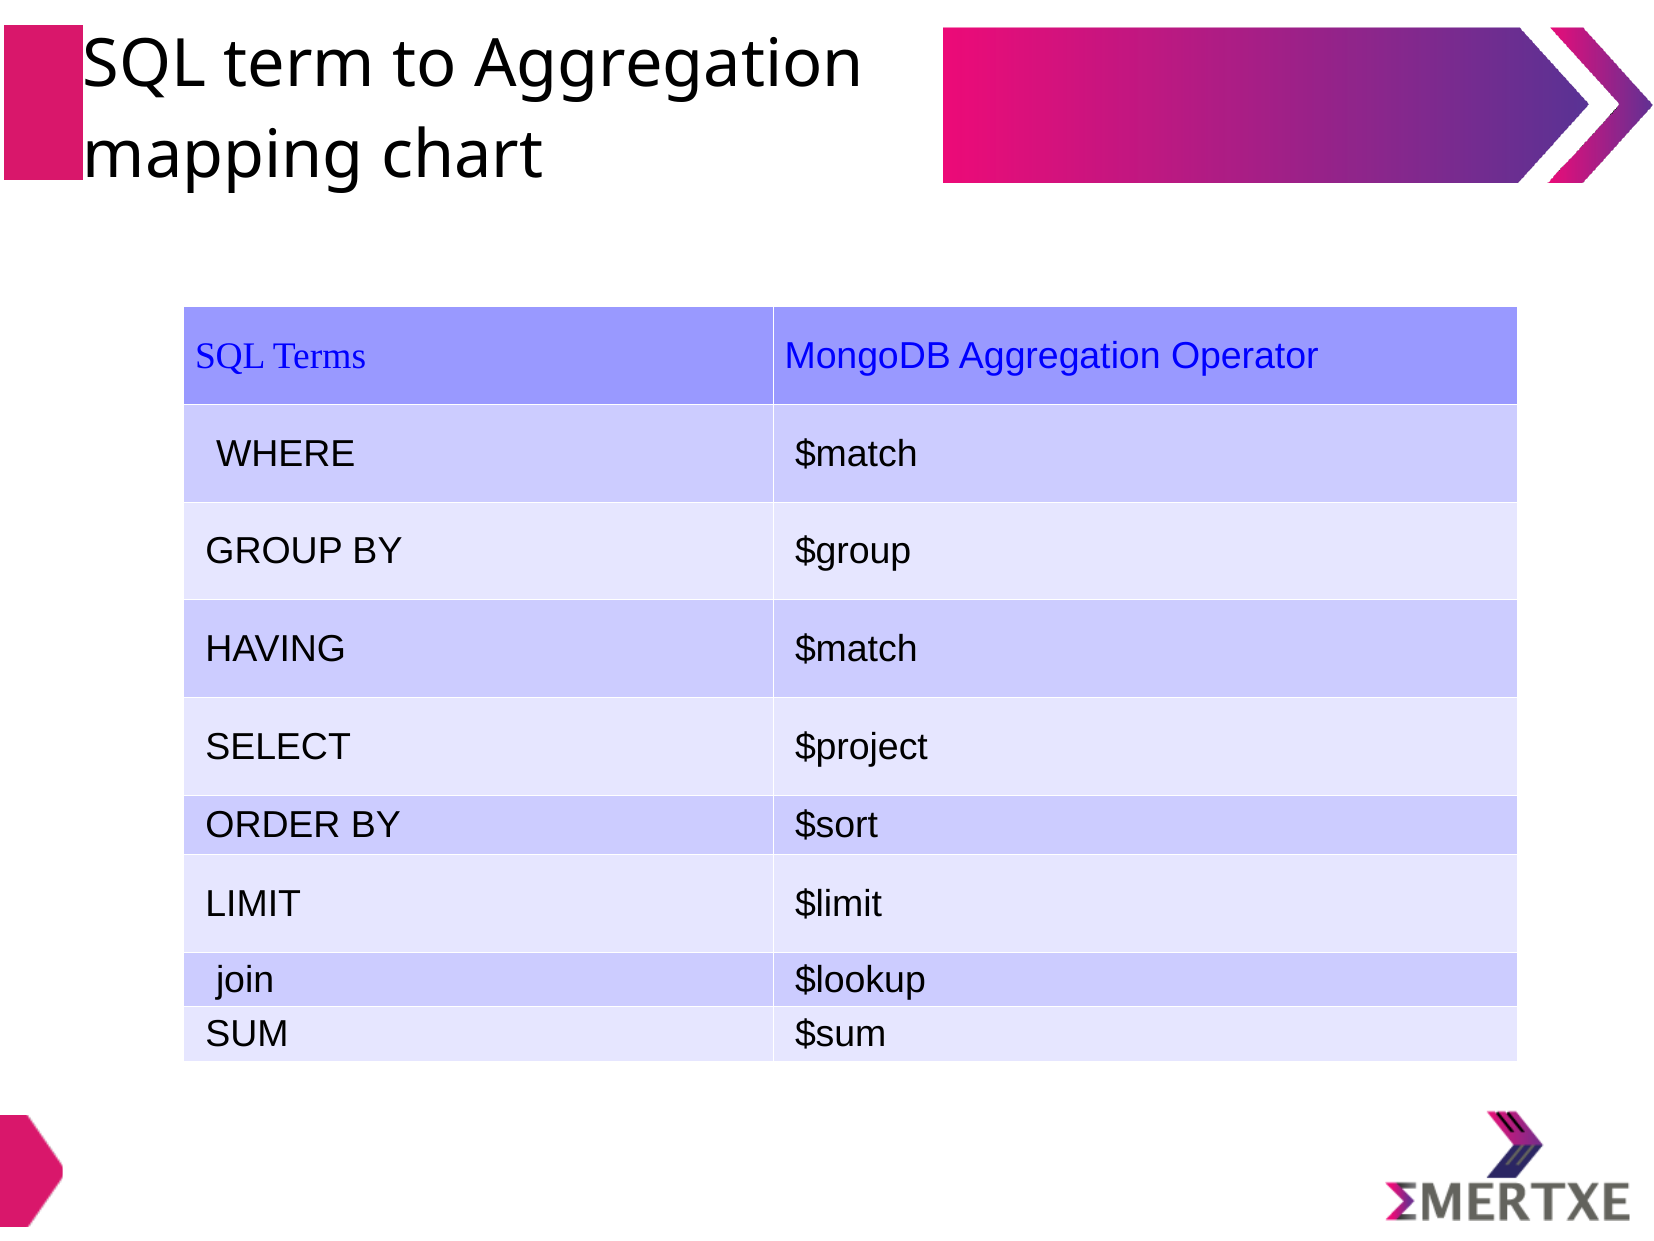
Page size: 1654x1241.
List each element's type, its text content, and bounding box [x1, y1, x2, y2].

picture [1571, 27, 1653, 183]
table_header SQL Terms [184, 307, 773, 404]
title SQL term to Aggregation mapping chart [82, 2, 1571, 210]
table_cell $project [774, 698, 1517, 795]
table_cell $lookup [774, 953, 1517, 1006]
table_header MongoDB Aggregation Operator [774, 307, 1517, 404]
table_cell SUM [184, 1007, 773, 1061]
picture [1385, 1107, 1631, 1221]
table_cell GROUP BY [184, 503, 773, 599]
table_cell $group [774, 503, 1517, 599]
table_cell $limit [774, 855, 1517, 952]
table_cell WHERE [184, 405, 773, 502]
table_cell $sum [774, 1007, 1517, 1061]
table_cell SELECT [184, 698, 773, 795]
table_cell $match [774, 600, 1517, 697]
table_cell HAVING [184, 600, 773, 697]
table_cell $sort [774, 796, 1517, 854]
table_cell LIMIT [184, 855, 773, 952]
table_cell join [184, 953, 773, 1006]
table_cell ORDER BY [184, 796, 773, 854]
table_cell $match [774, 405, 1517, 502]
